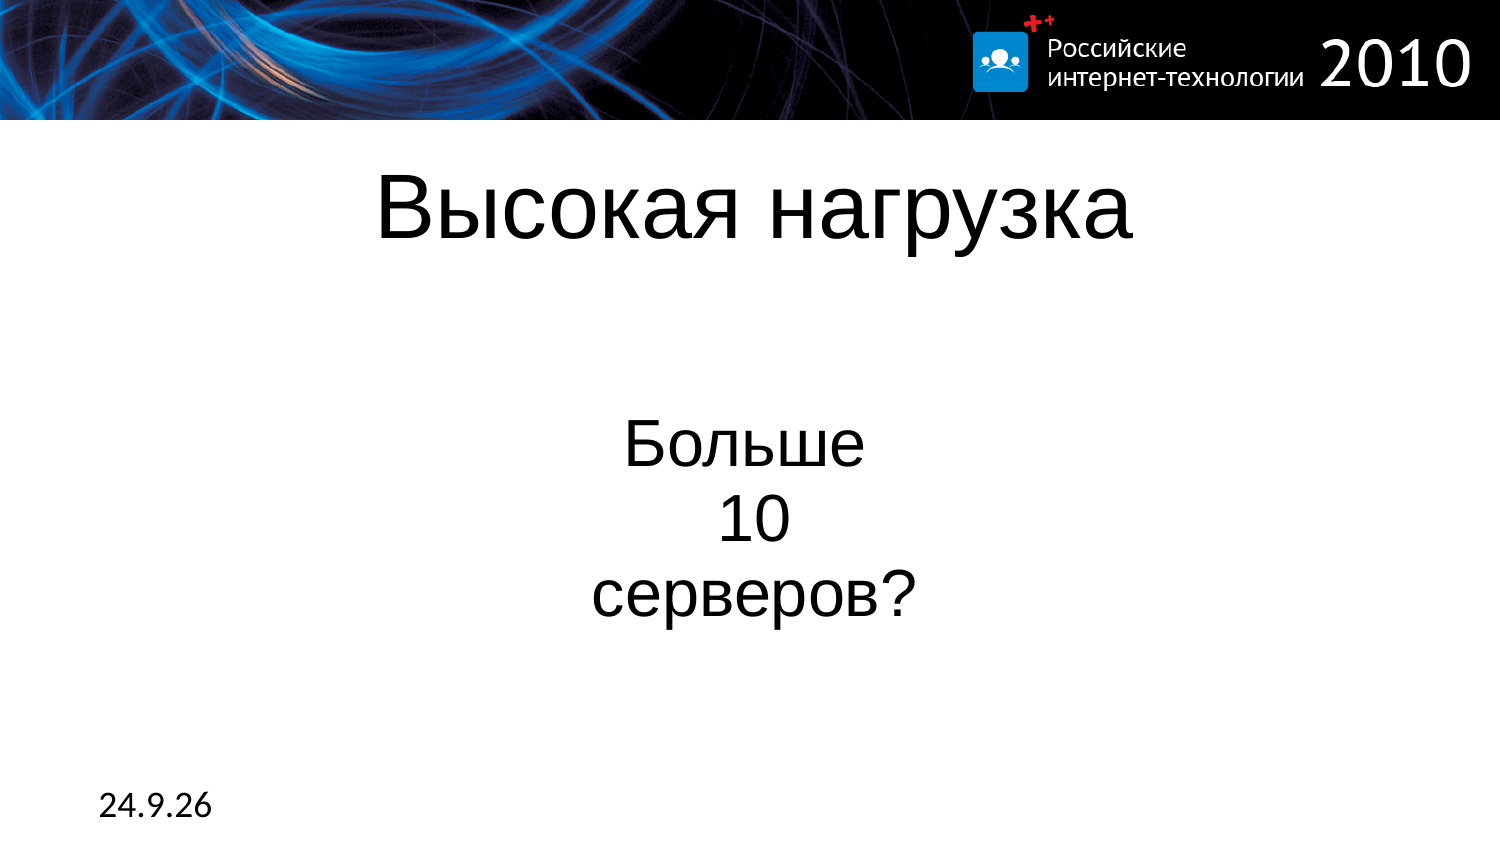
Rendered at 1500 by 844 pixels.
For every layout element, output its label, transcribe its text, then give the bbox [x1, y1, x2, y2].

picture [0, 0, 1500, 120]
title Высокая нагрузка [79, 155, 1430, 258]
subtitle Больше 10 серверов? [79, 279, 1430, 758]
